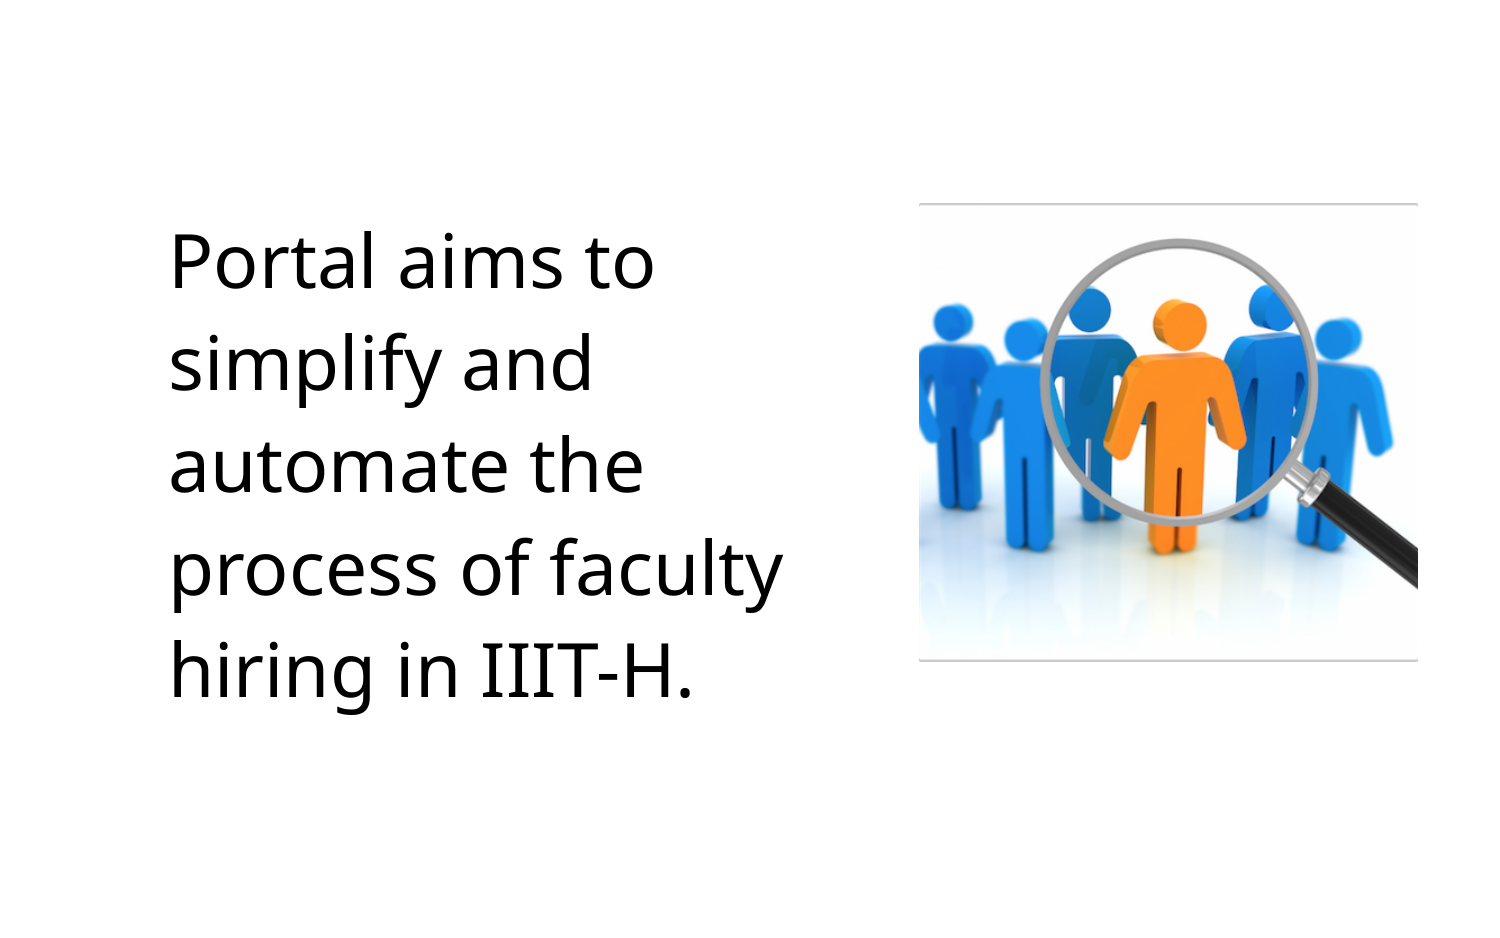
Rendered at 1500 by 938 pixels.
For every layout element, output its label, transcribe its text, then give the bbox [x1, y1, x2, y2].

text_box Portal aims to simplify and automate the process of faculty hiring in IIIT-H. [153, 200, 839, 741]
picture [919, 203, 1418, 662]
